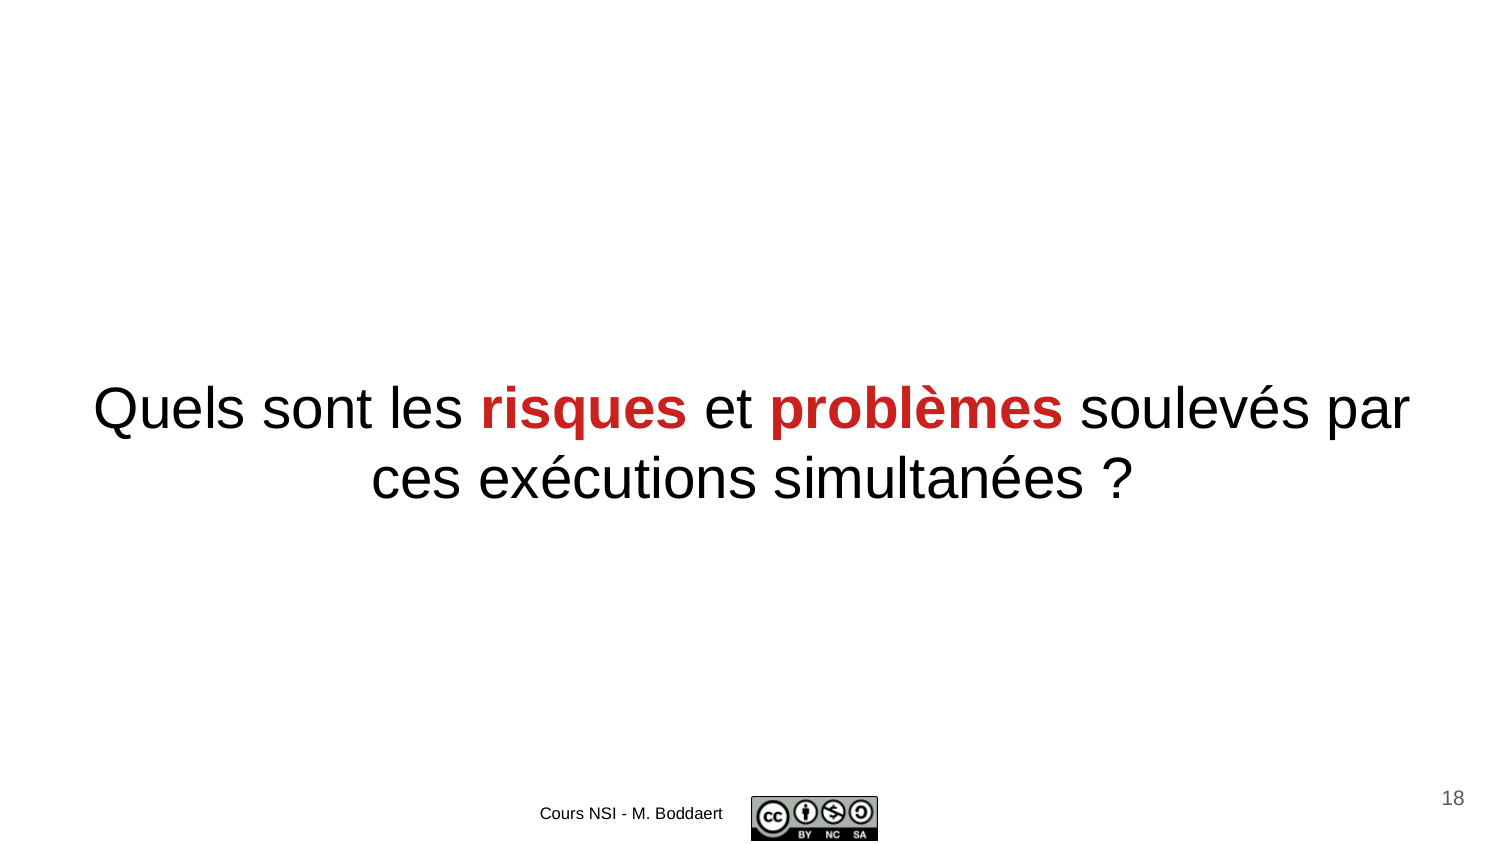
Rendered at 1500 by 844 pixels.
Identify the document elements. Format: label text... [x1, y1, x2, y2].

picture [751, 796, 878, 841]
text_box Quels sont les risques et problèmes soulevés par ces exécutions simultanées ? [29, 120, 1477, 760]
slide_number <numéro> [1389, 764, 1480, 830]
